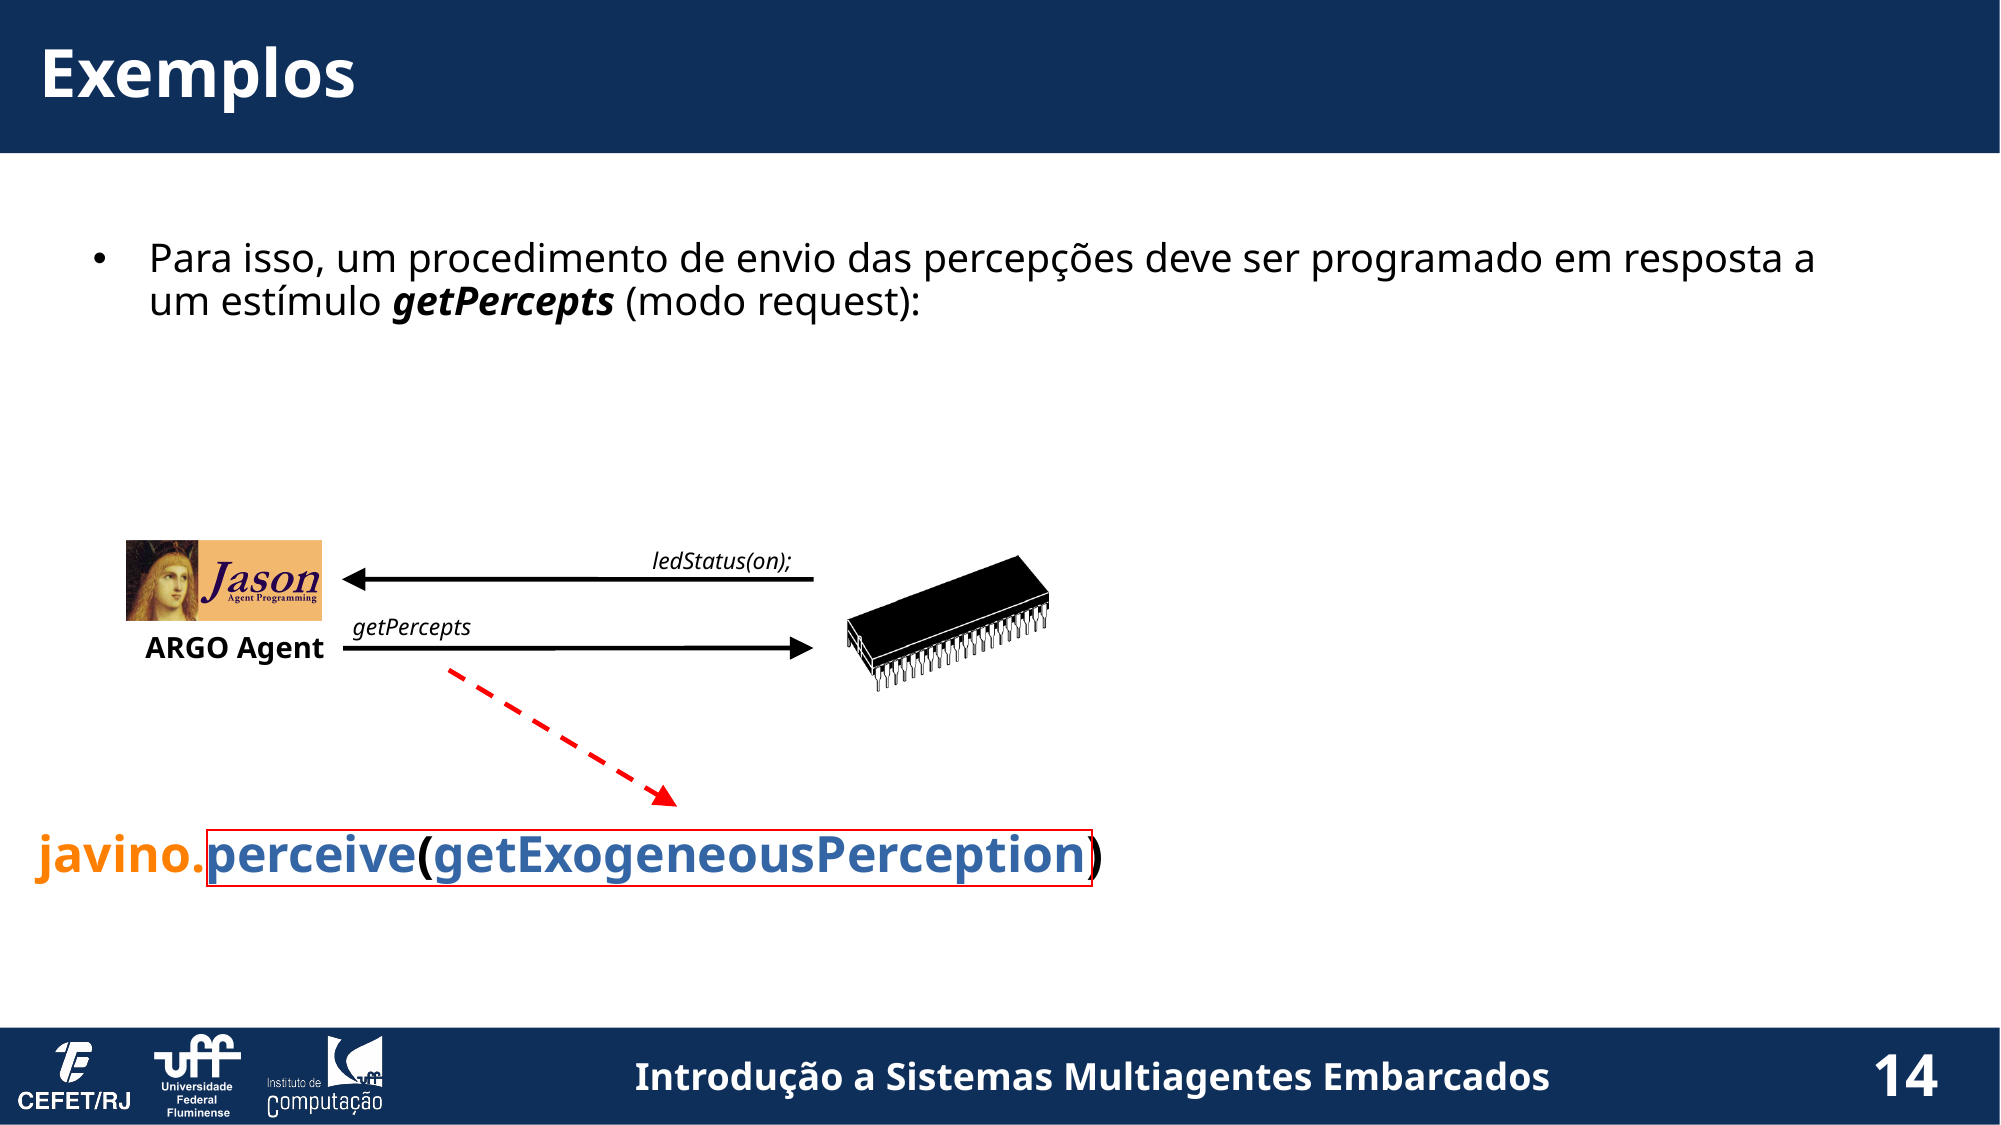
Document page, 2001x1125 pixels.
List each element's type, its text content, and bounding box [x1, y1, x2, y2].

picture [847, 555, 1049, 692]
text_box javino.perceive(getExogeneousPerception) [23, 814, 1140, 898]
picture [265, 1033, 384, 1118]
text_box Exemplos [25, 23, 2000, 119]
text_box ledStatus(on); [537, 538, 907, 582]
text_box Para isso, um procedimento de envio das percepções deve ser programado em resposta a um estímulo getPercepts (modo request): [77, 231, 1833, 1006]
picture [126, 540, 322, 621]
text_box getPercepts [328, 605, 496, 648]
picture [18, 1021, 130, 1125]
text_box ARGO Agent [110, 622, 361, 672]
picture [153, 1033, 242, 1122]
